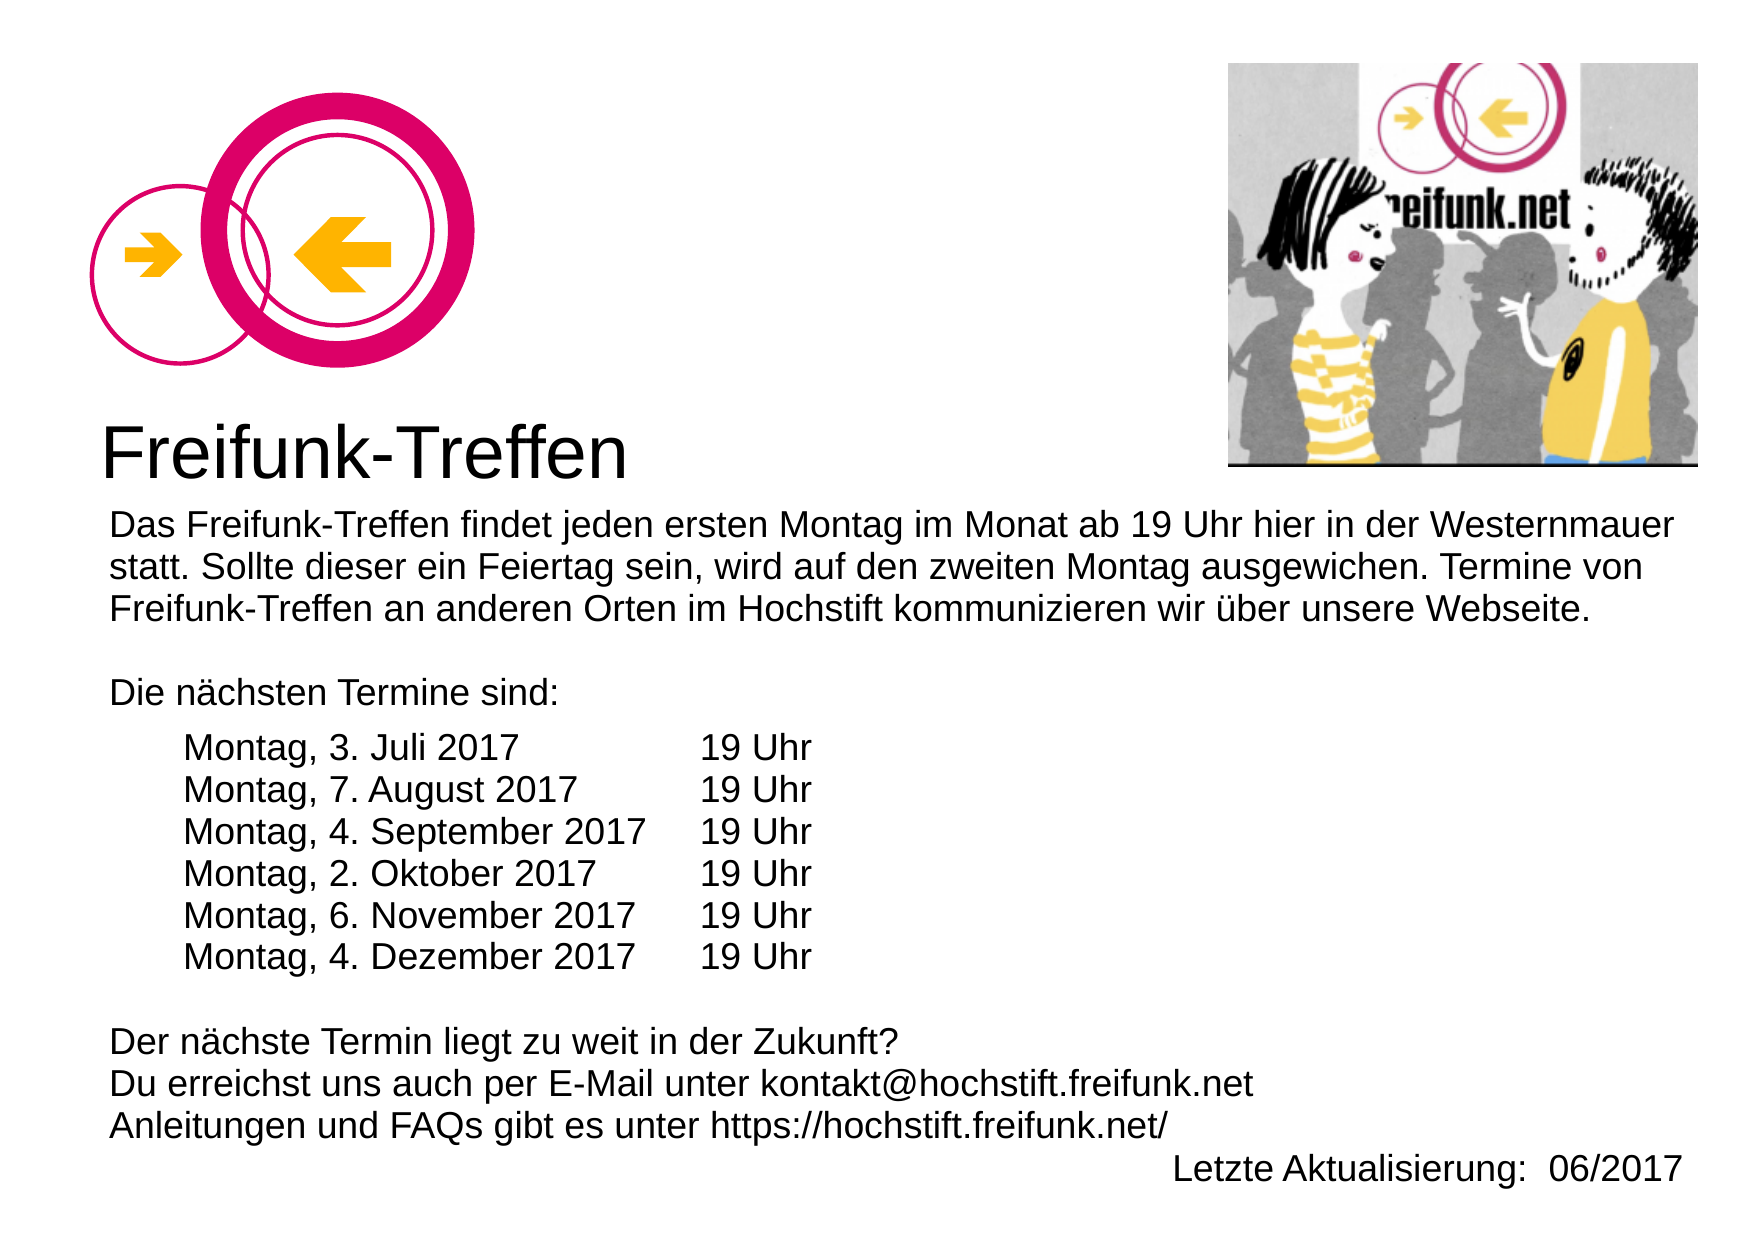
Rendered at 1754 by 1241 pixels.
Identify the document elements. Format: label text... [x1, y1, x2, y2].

picture [66, 64, 502, 395]
picture [1228, 63, 1698, 467]
text_box Letzte Aktualisierung: 06/2017 [1157, 1139, 1703, 1197]
text_box Das Freifunk-Treffen findet jeden ersten Montag im Monat ab 19 Uhr hier in der Westernmauer statt. Sollte dieser ein Feiertag sein, wird auf den zweiten Montag ausgewichen. Termine von Freifunk-Treffen an anderen Orten im Hochstift kommunizieren wir über unsere Webseite. Die nächsten Termine sind: Montag, 3. Juli 2017 19 Uhr Montag, 7. August 2017 19 Uhr Montag, 4. September 2017 19 Uhr Montag, 2. Oktober 2017 19 Uhr Montag, 6. November 2017 19 Uhr Montag, 4. Dezember 2017 19 Uhr Der nächste Termin liegt zu weit in der Zukunft? Du erreichst uns auch per E-Mail unter kontakt@hochstift.freifunk.net Anleitungen und FAQs gibt es unter https://hochstift.freifunk.net/ [94, 496, 1695, 1196]
text_box Freifunk-Treffen [85, 403, 645, 502]
